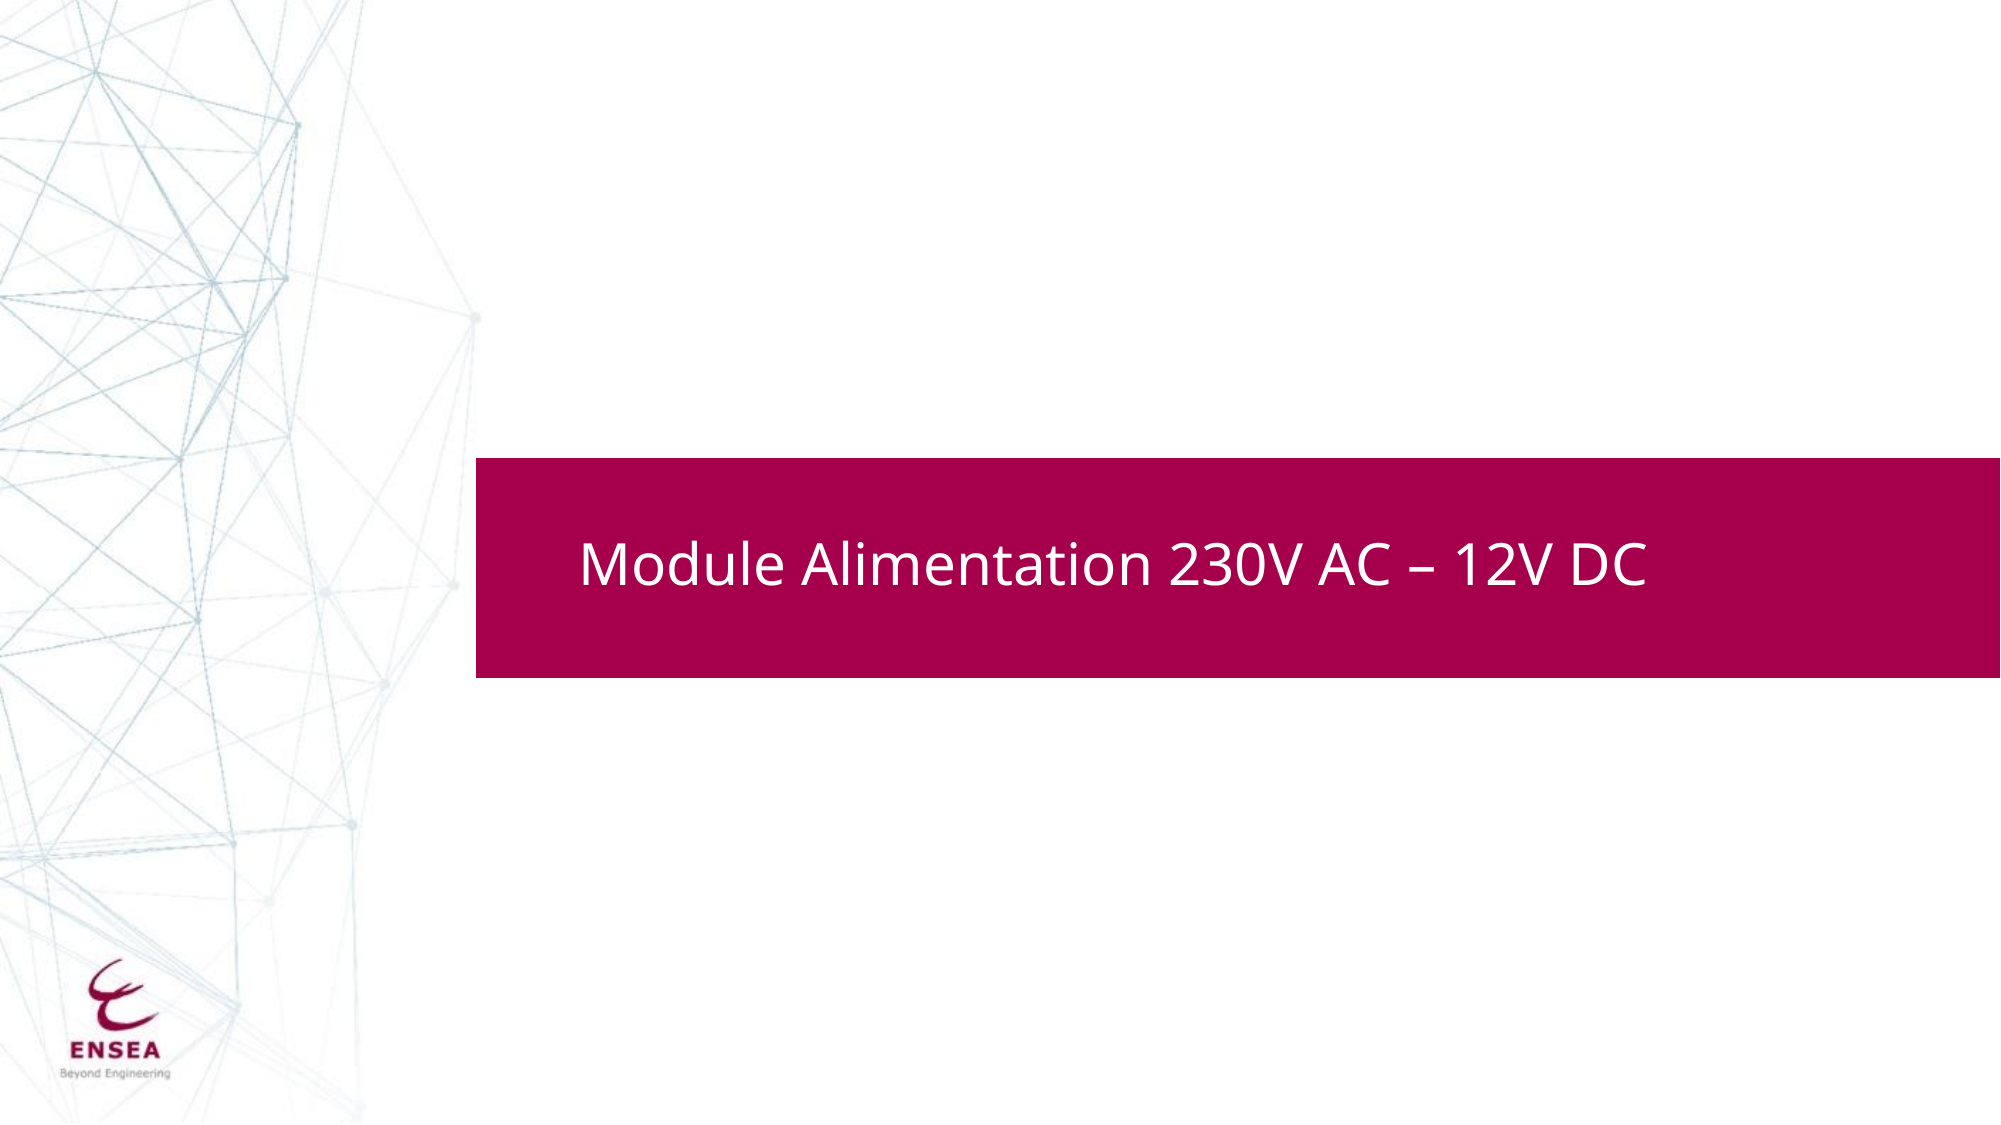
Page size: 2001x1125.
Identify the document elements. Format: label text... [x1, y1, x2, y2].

text_box Module Alimentation 230V AC – 12V DC [564, 452, 1741, 673]
text_box [476, 458, 2000, 678]
